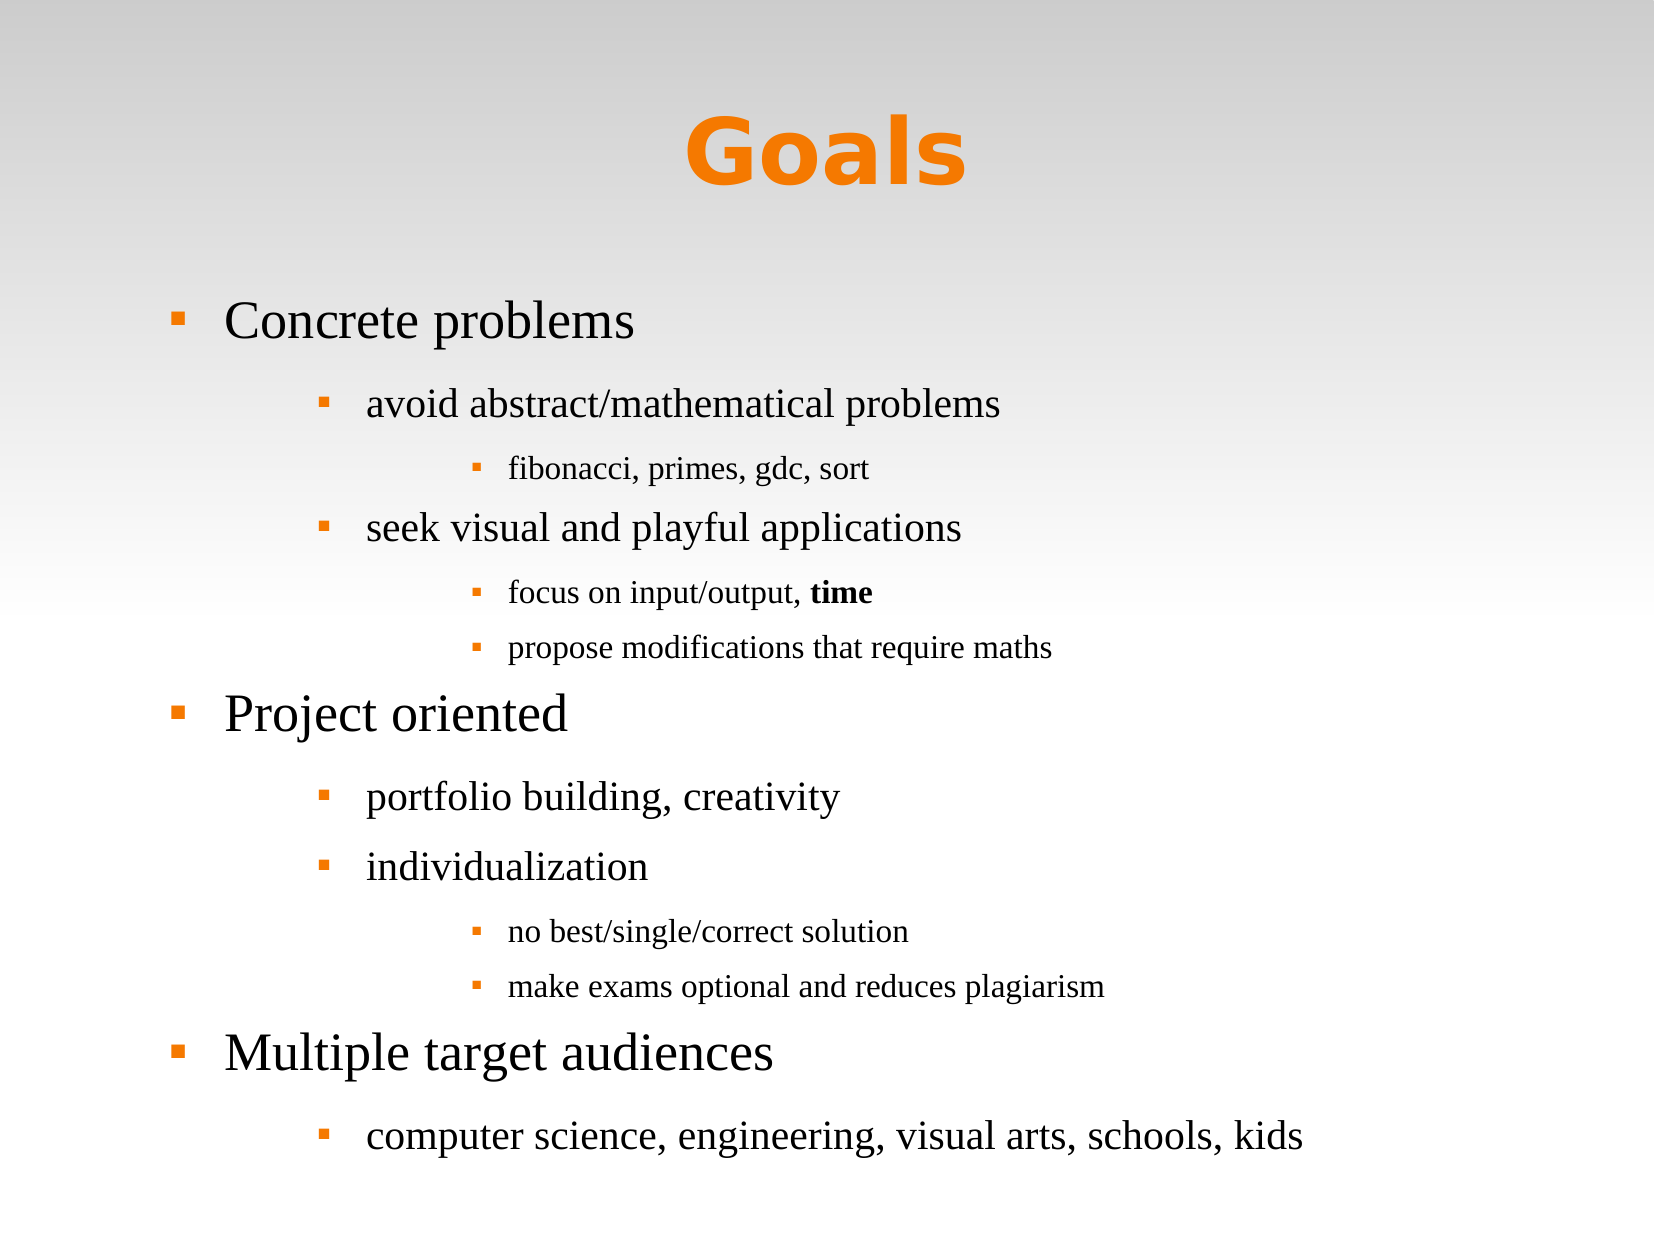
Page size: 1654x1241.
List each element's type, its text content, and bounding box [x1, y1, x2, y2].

list Concrete problems avoid abstract/mathematical problems fibonacci, primes, gdc, sort seek visual and playful applications focus on input/output, time propose modifications that require maths Project oriented portfolio building, creativity individualization no best/single/correct solution make exams optional and reduces plagiarism Multiple target audiences computer science, engineering, visual arts, schools, kids [82, 290, 1571, 1216]
title Goals [82, 49, 1571, 257]
